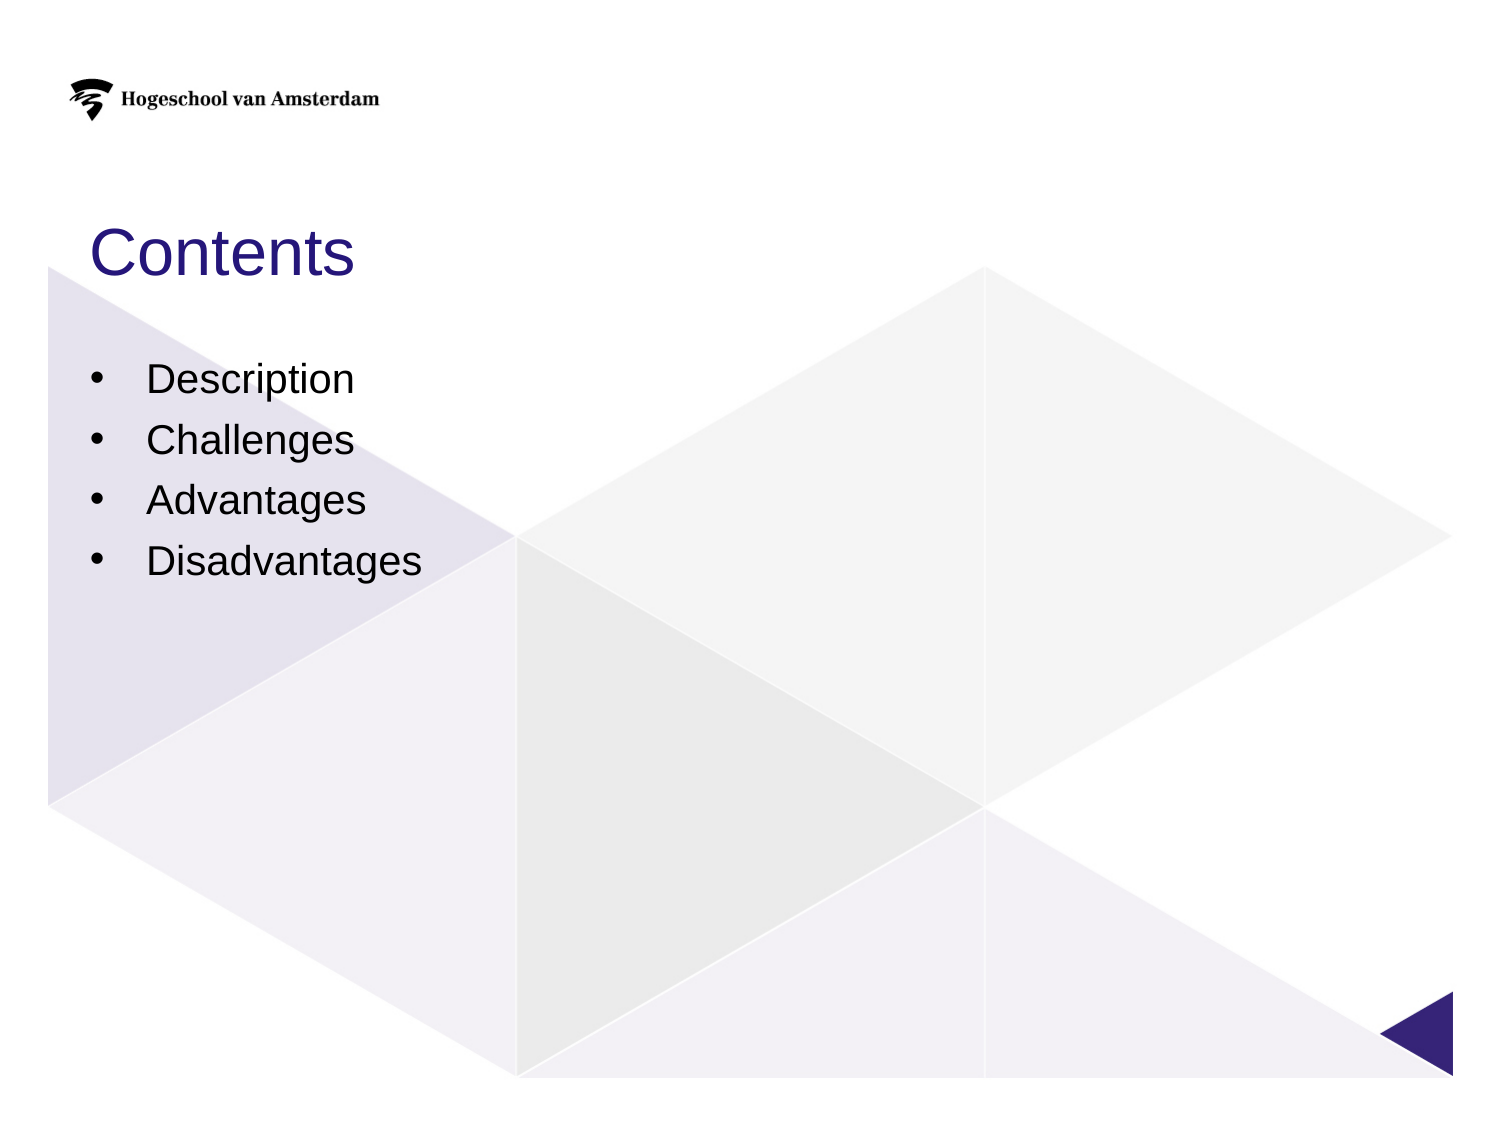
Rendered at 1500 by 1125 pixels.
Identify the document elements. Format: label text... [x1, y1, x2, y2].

picture [0, 0, 1500, 1125]
title Contents [75, 154, 1426, 343]
list Description Challenges Advantages Disadvantages [75, 344, 1426, 997]
